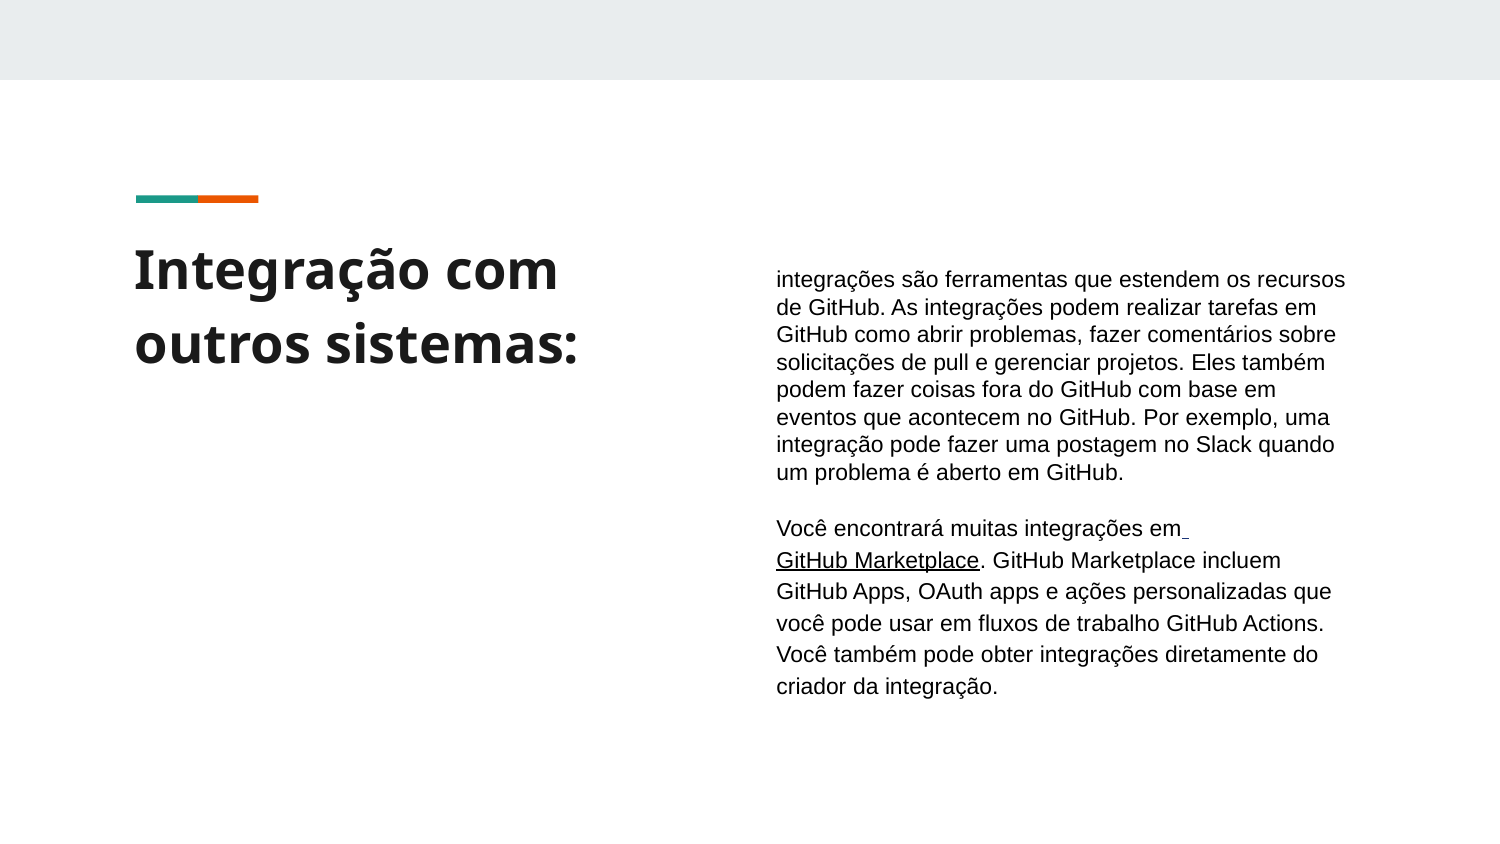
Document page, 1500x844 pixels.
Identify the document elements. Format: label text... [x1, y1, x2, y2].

text_box integrações são ferramentas que estendem os recursos de GitHub. As integrações podem realizar tarefas em GitHub como abrir problemas, fazer comentários sobre solicitações de pull e gerenciar projetos. Eles também podem fazer coisas fora do GitHub com base em eventos que acontecem no GitHub. Por exemplo, uma integração pode fazer uma postagem no Slack quando um problema é aberto em GitHub. Você encontrará muitas integrações em GitHub Marketplace. GitHub Marketplace incluem GitHub Apps, OAuth apps e ações personalizadas que você pode usar em fluxos de trabalho GitHub Actions. Você também pode obter integrações diretamente do criador da integração. [761, 249, 1372, 714]
title Integração com outros sistemas: [119, 216, 662, 443]
